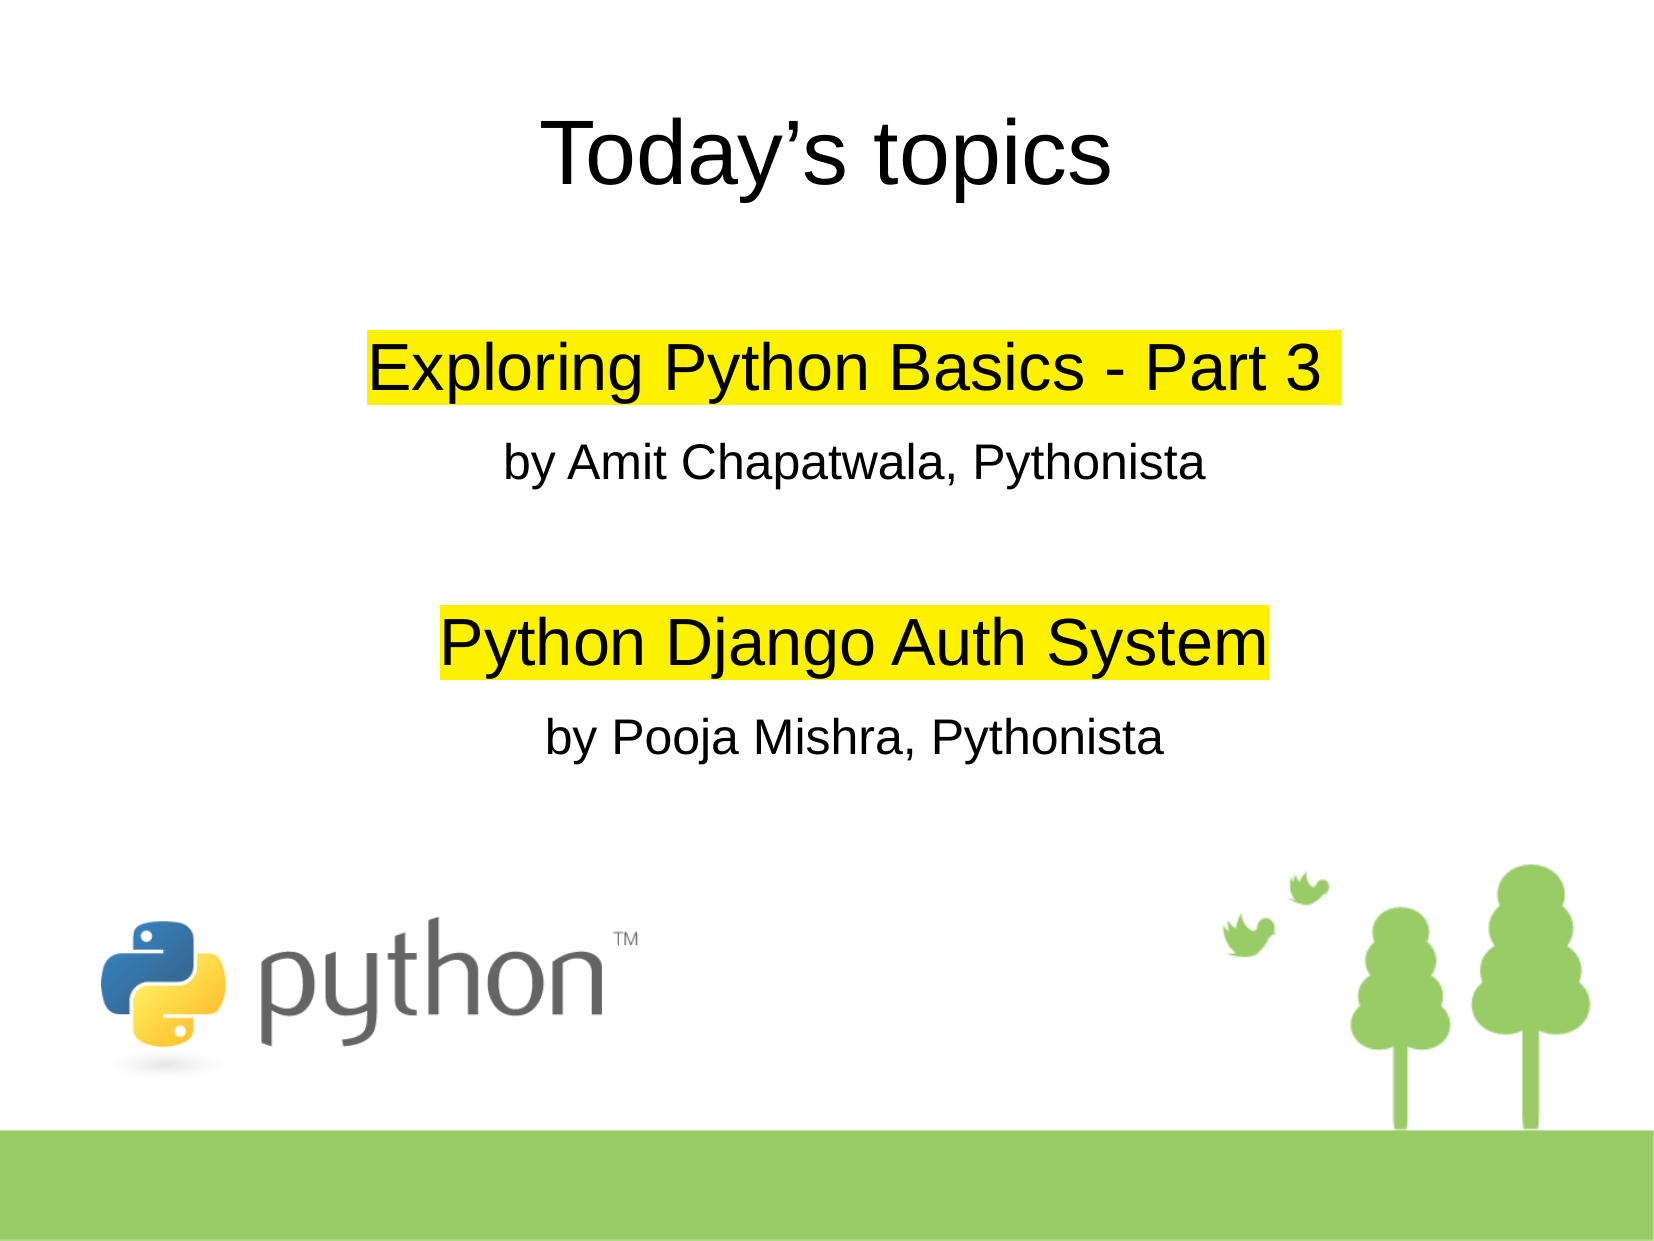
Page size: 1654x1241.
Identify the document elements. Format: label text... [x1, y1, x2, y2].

picture [0, 0, 1654, 1241]
title Today’s topics [82, 49, 1571, 257]
list Exploring Python Basics - Part 3 by Amit Chapatwala, Pythonista Python Django Auth System by Pooja Mishra, Pythonista [75, 225, 1564, 946]
